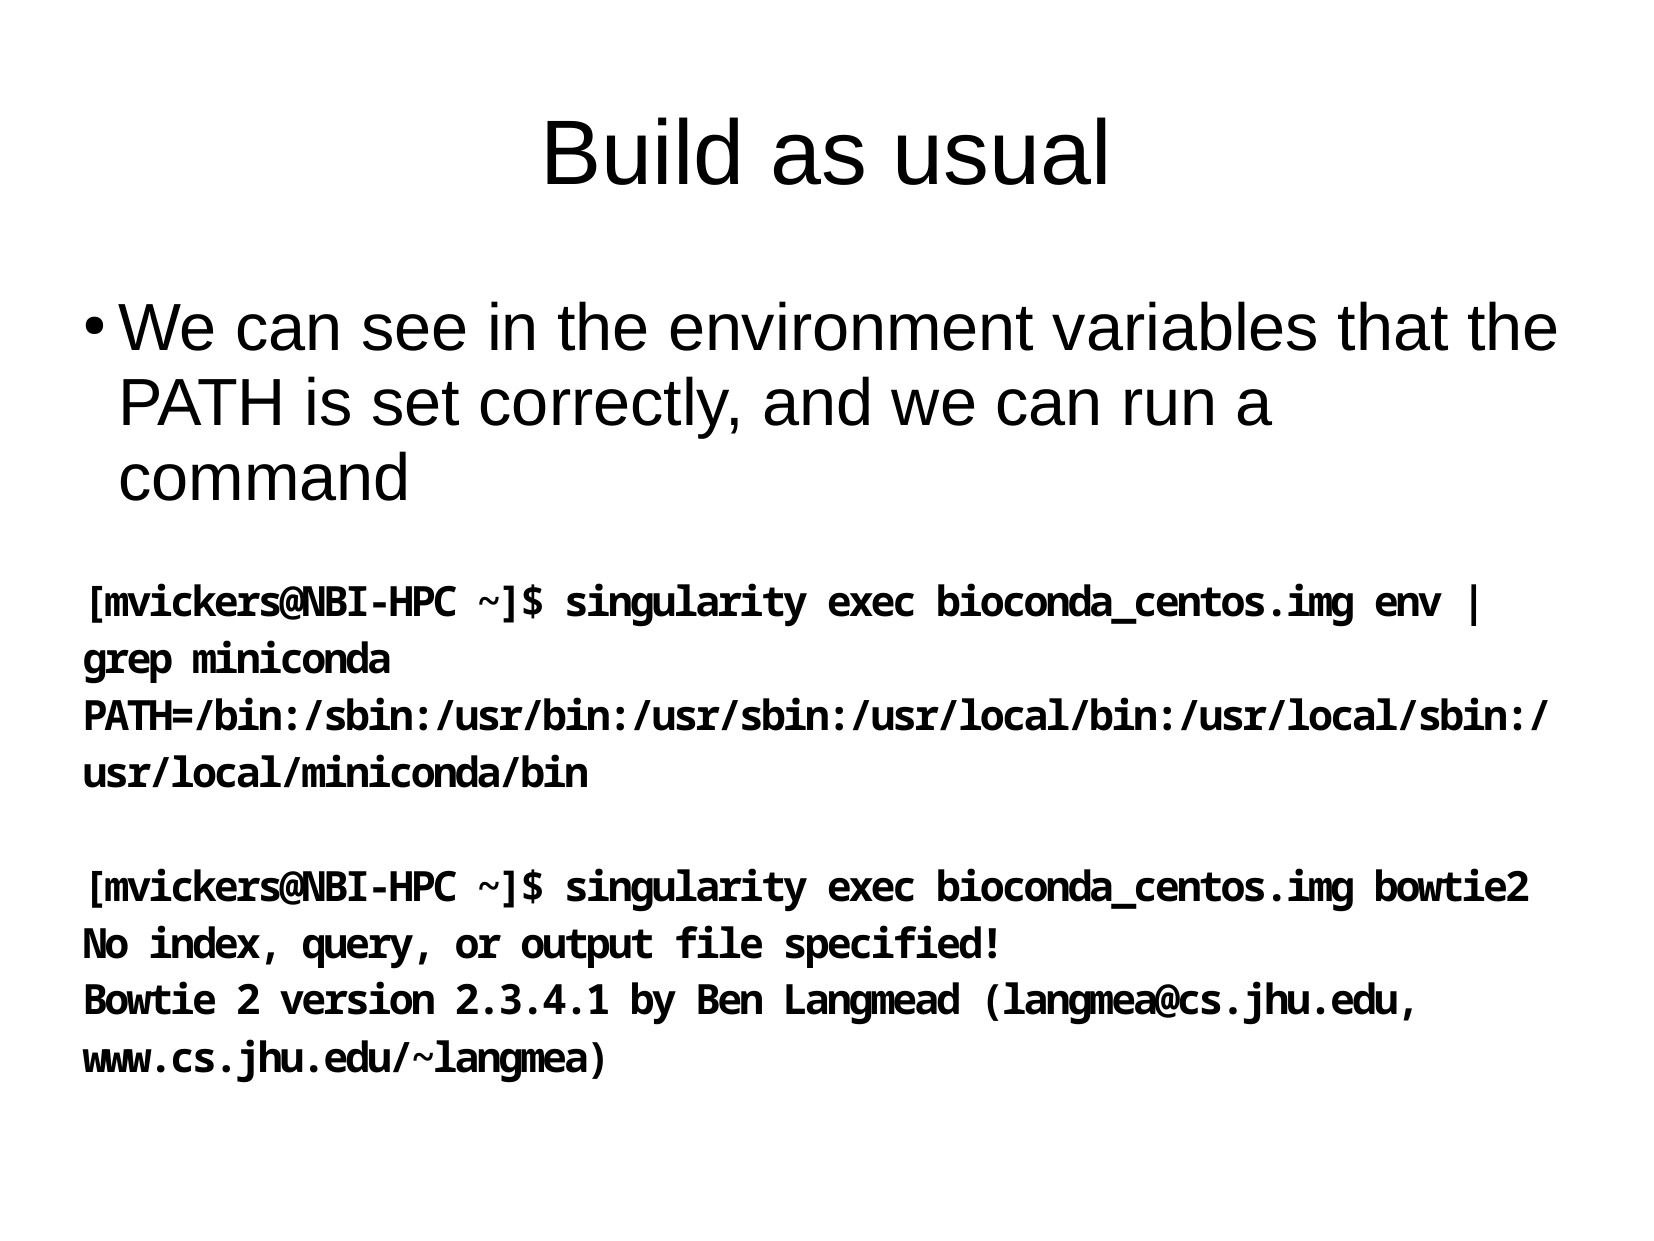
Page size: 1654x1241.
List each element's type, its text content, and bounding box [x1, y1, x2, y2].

title Build as usual [82, 49, 1571, 257]
text_box [82, 290, 1571, 1025]
